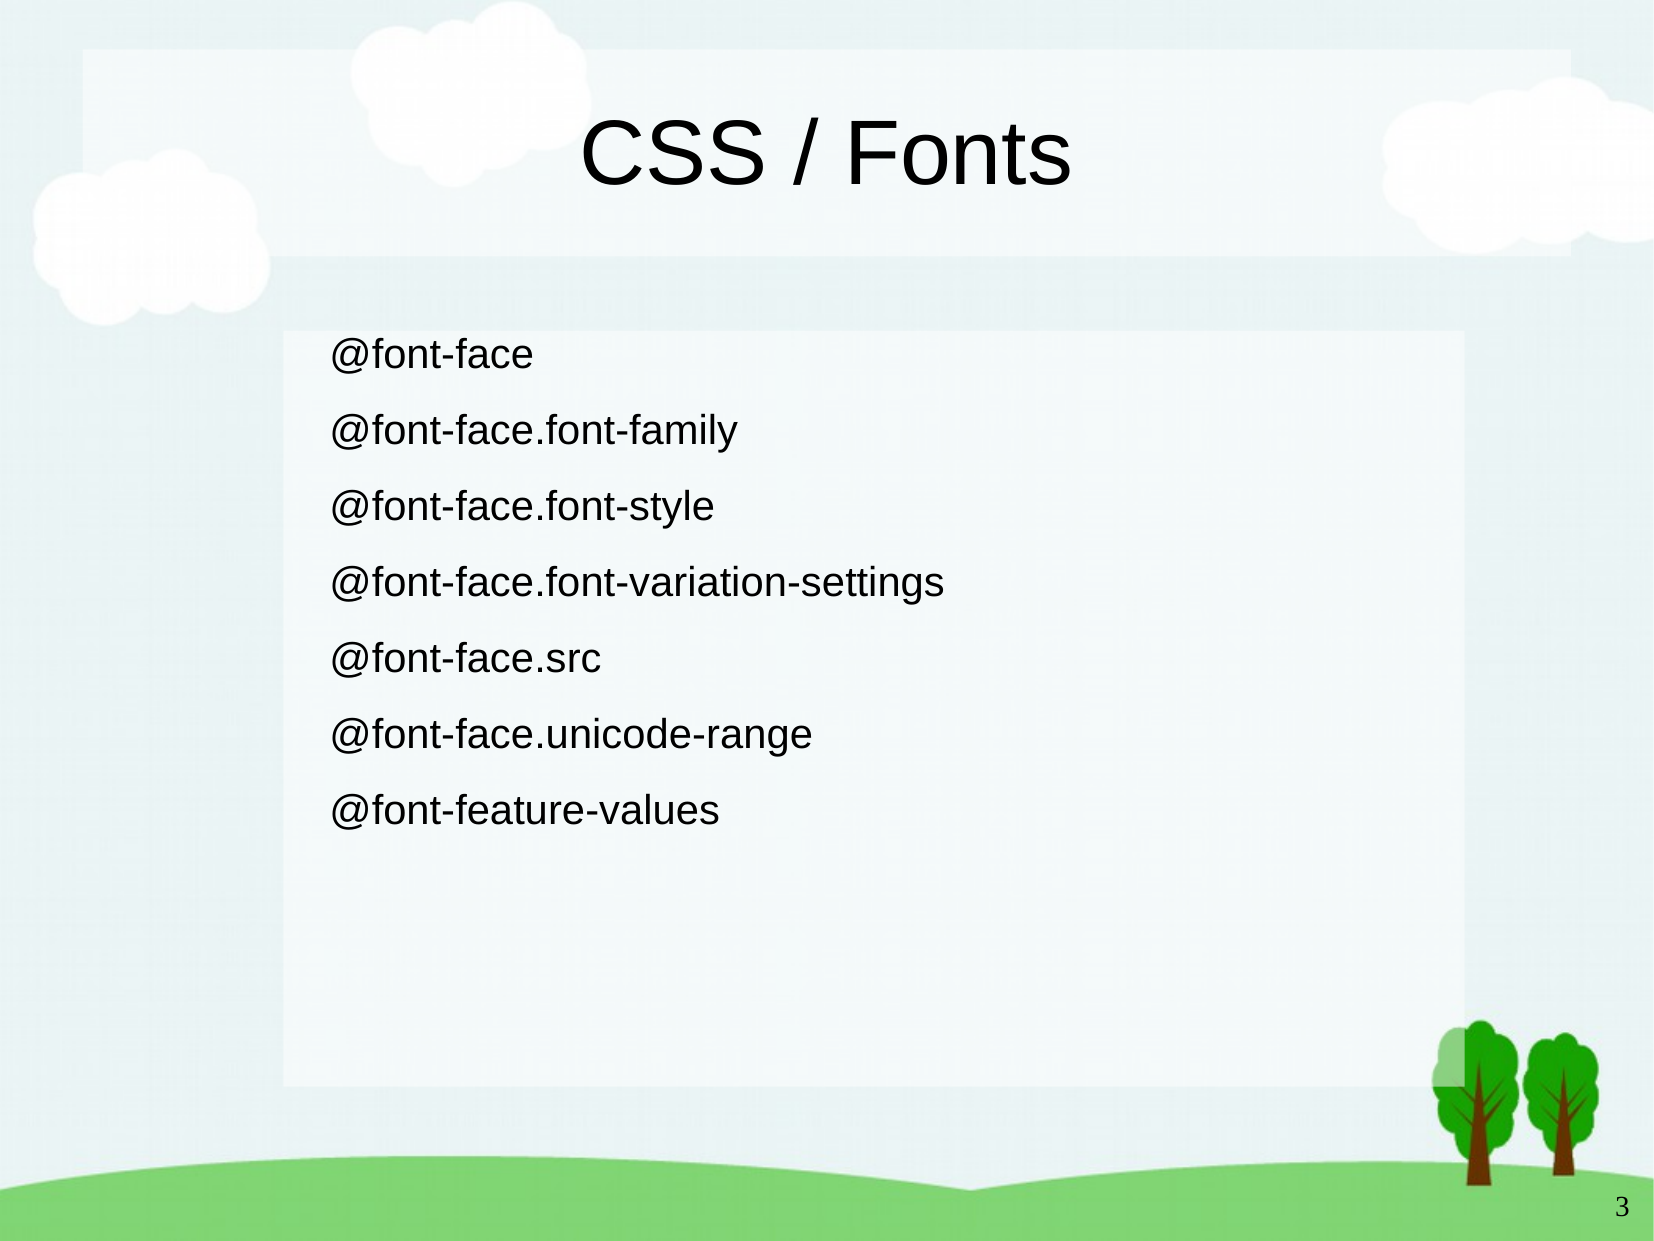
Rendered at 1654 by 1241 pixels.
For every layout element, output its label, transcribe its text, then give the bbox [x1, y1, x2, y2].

picture [0, 0, 1654, 1241]
list @font-face @font-face.font-family @font-face.font-style @font-face.font-variation-settings @font-face.src @font-face.unicode-range @font-feature-values [283, 330, 1465, 1087]
title CSS / Fonts [82, 49, 1571, 257]
